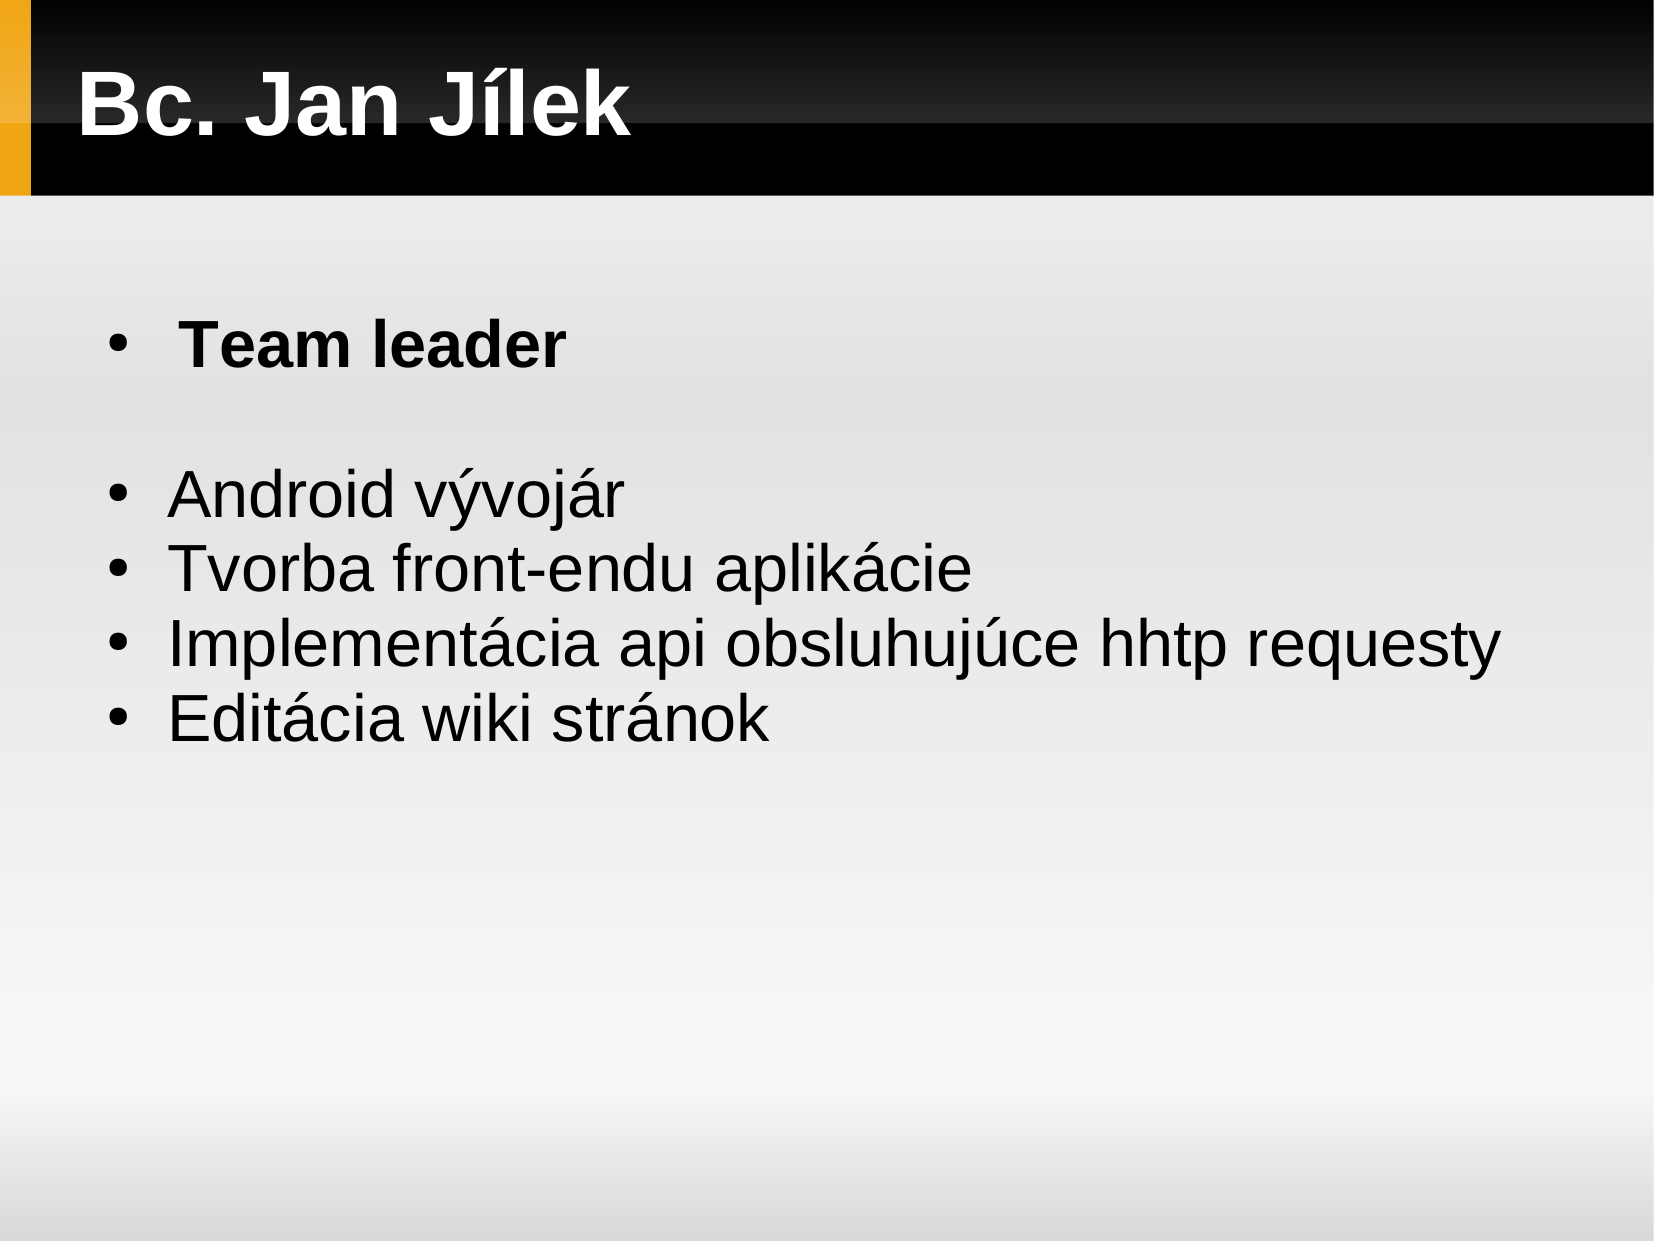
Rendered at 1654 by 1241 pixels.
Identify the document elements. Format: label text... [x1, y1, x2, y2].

title Bc. Jan Jílek [76, 0, 1565, 208]
picture [0, 0, 1654, 1241]
subtitle Team leader Android vývojár Tvorba front-endu aplikácie Implementácia api obsluhujúce hhtp requesty Editácia wiki stránok [106, 59, 1595, 1004]
